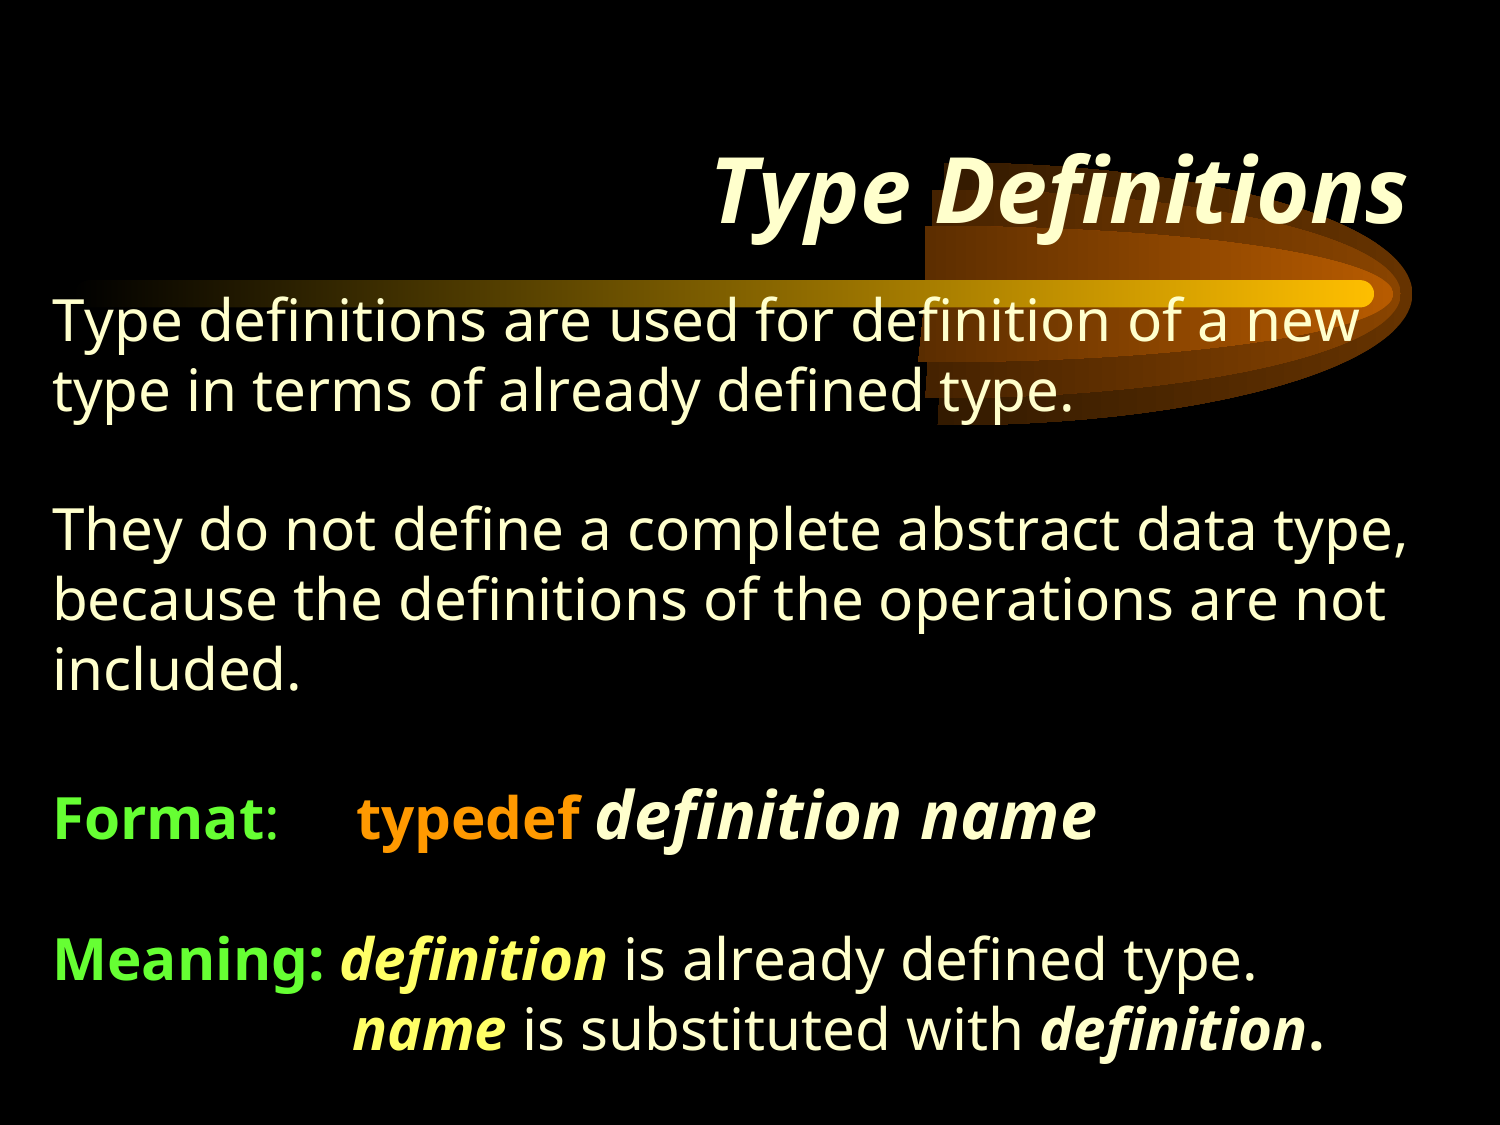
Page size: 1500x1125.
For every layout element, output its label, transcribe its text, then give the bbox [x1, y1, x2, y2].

title Type Definitions [112, 62, 1425, 250]
text_box Type definitions are used for definition of a new type in terms of already defined type. They do not define a complete abstract data type, because the definitions of the operations are not included. Format: typedef definition name Meaning: definition is already defined type. name is substituted with definition. [37, 274, 1500, 1071]
